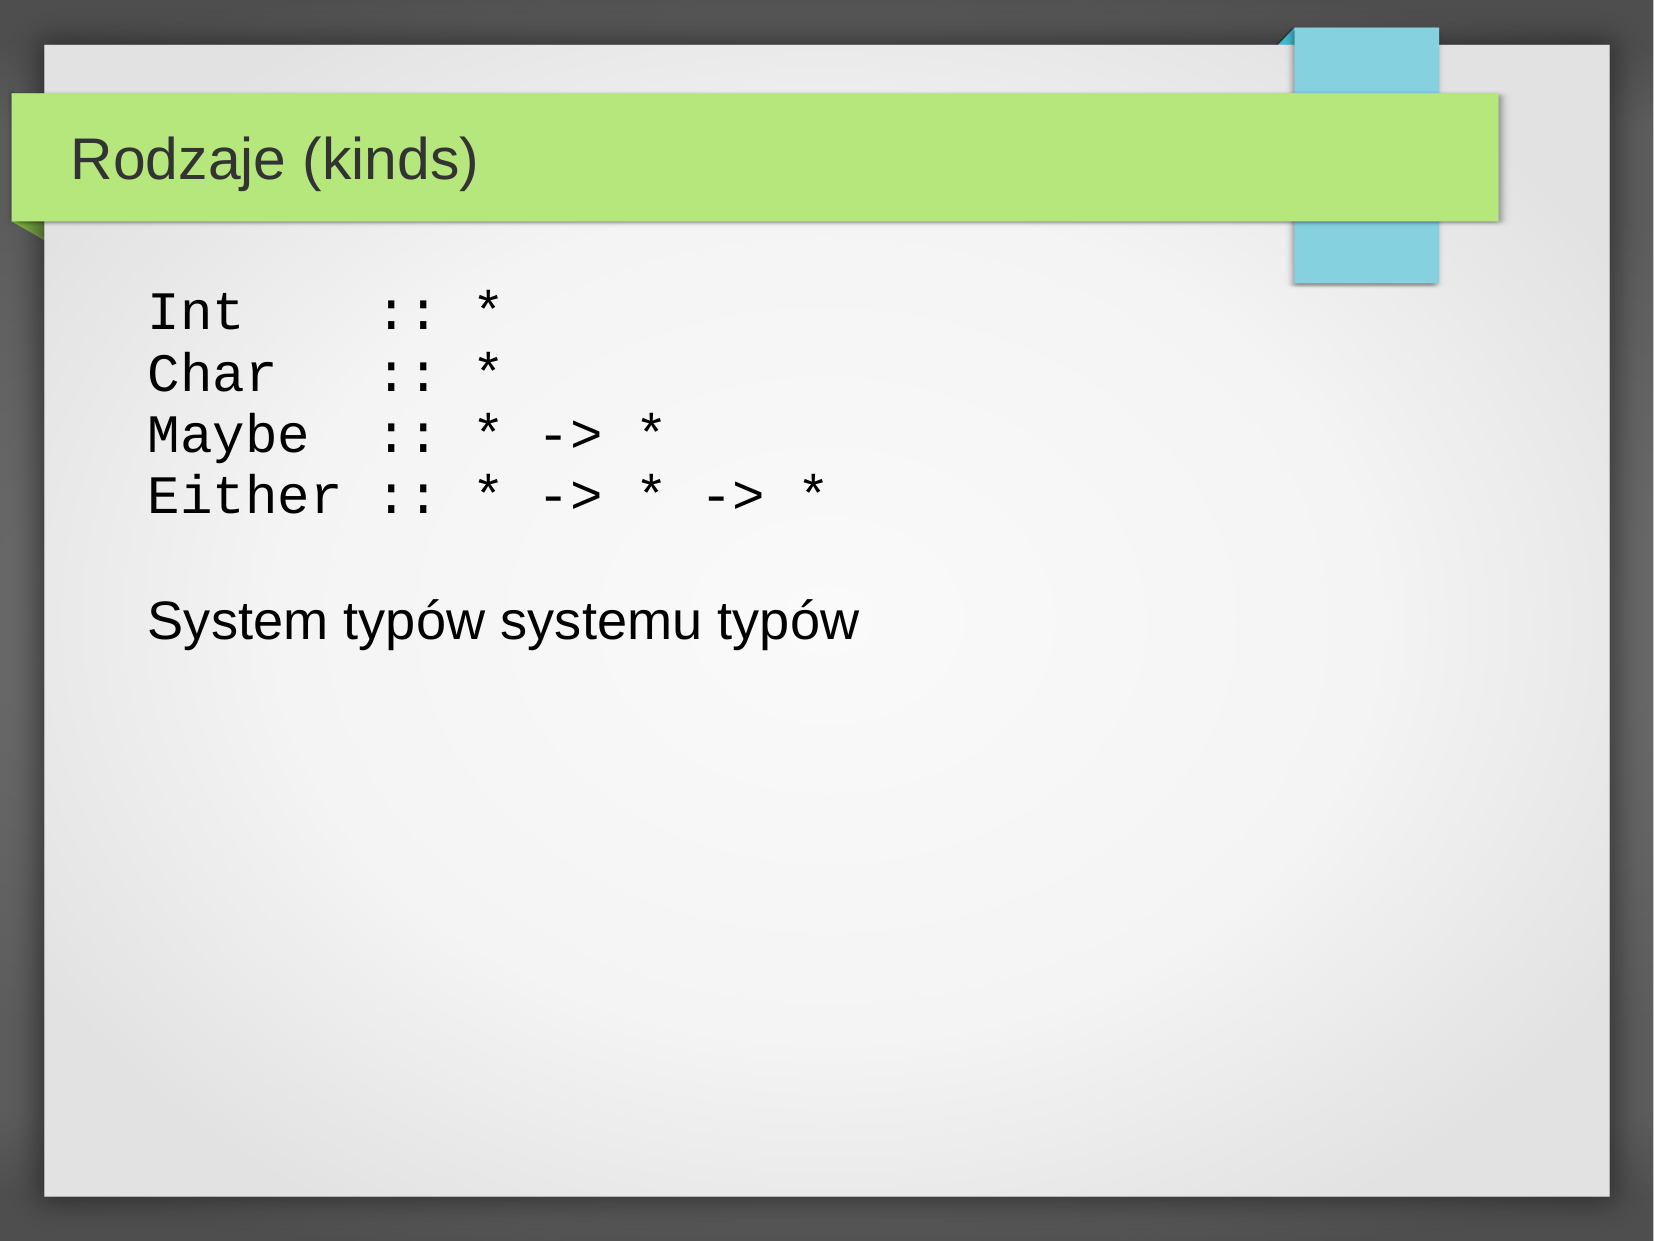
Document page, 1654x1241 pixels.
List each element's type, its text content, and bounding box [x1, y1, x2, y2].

title Rodzaje (kinds) [70, 106, 1229, 213]
list Int :: * Char :: * Maybe :: * -> * Either :: * -> * -> * System typów systemu typów [76, 284, 1565, 1004]
picture [0, 0, 1654, 1241]
